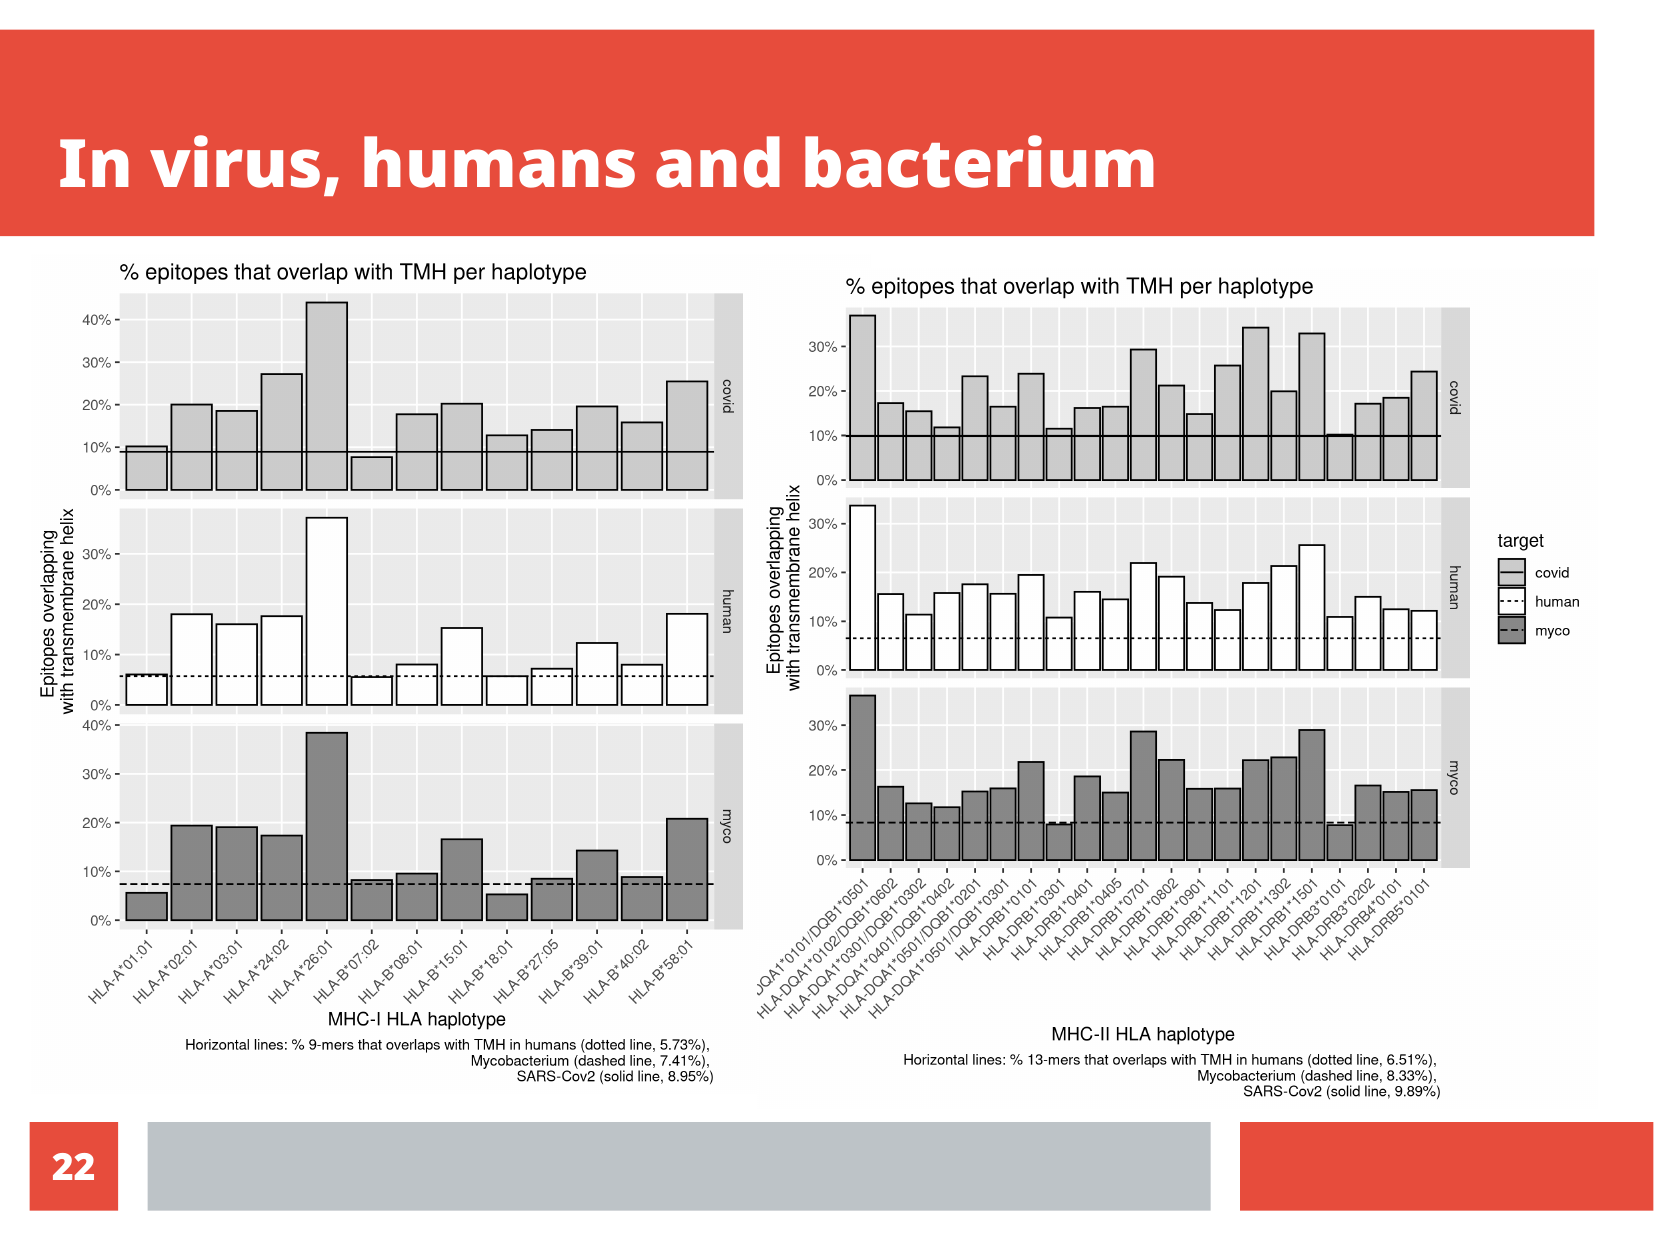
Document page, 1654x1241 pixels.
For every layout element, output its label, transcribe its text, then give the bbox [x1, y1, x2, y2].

title In virus, humans and bacterium [59, 59, 1595, 207]
picture [31, 254, 1598, 1109]
